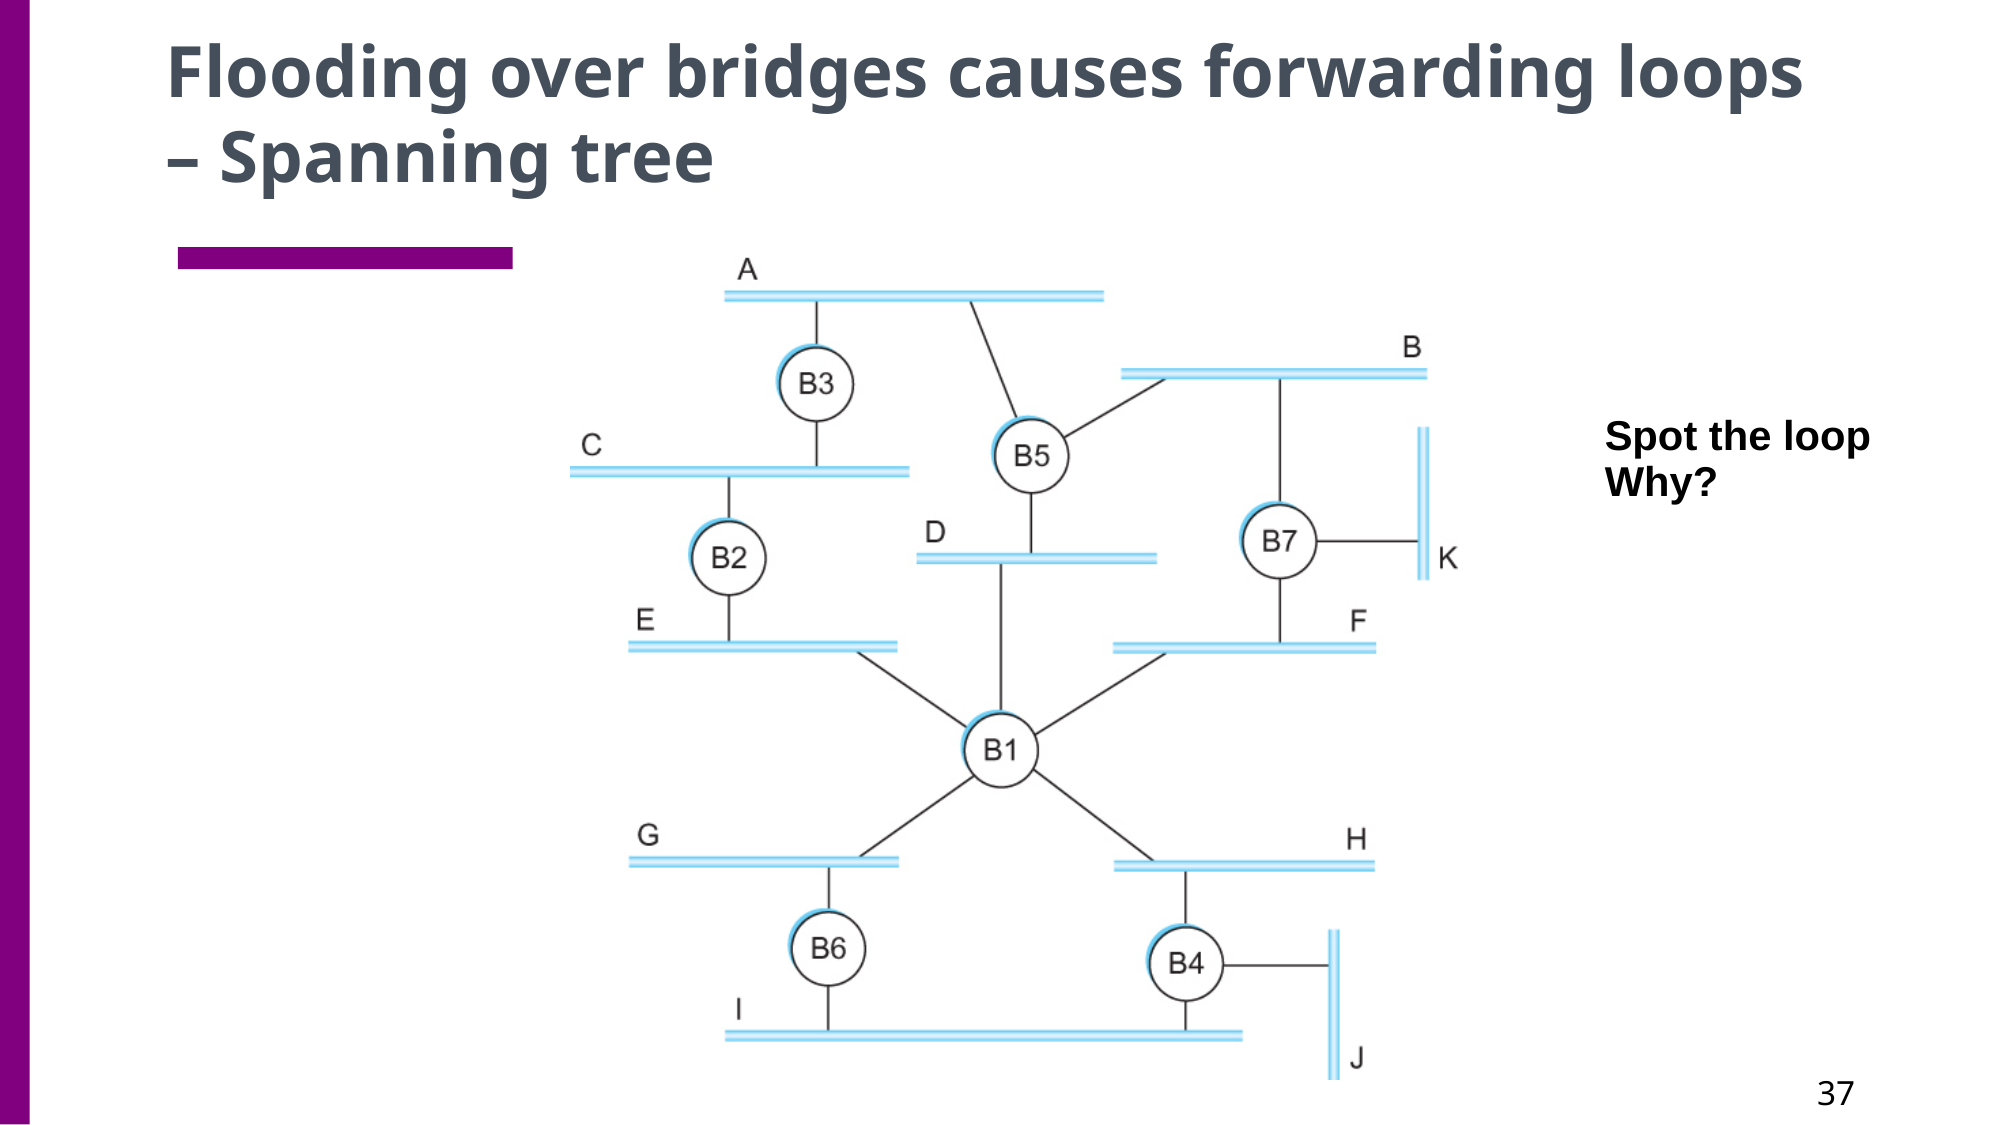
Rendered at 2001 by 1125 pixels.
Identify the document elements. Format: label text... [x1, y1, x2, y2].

picture [570, 254, 1458, 1081]
text_box Flooding over bridges causes forwarding loops – Spanning tree [151, 0, 1849, 212]
text_box Spot the loop Why? [1590, 404, 1887, 513]
